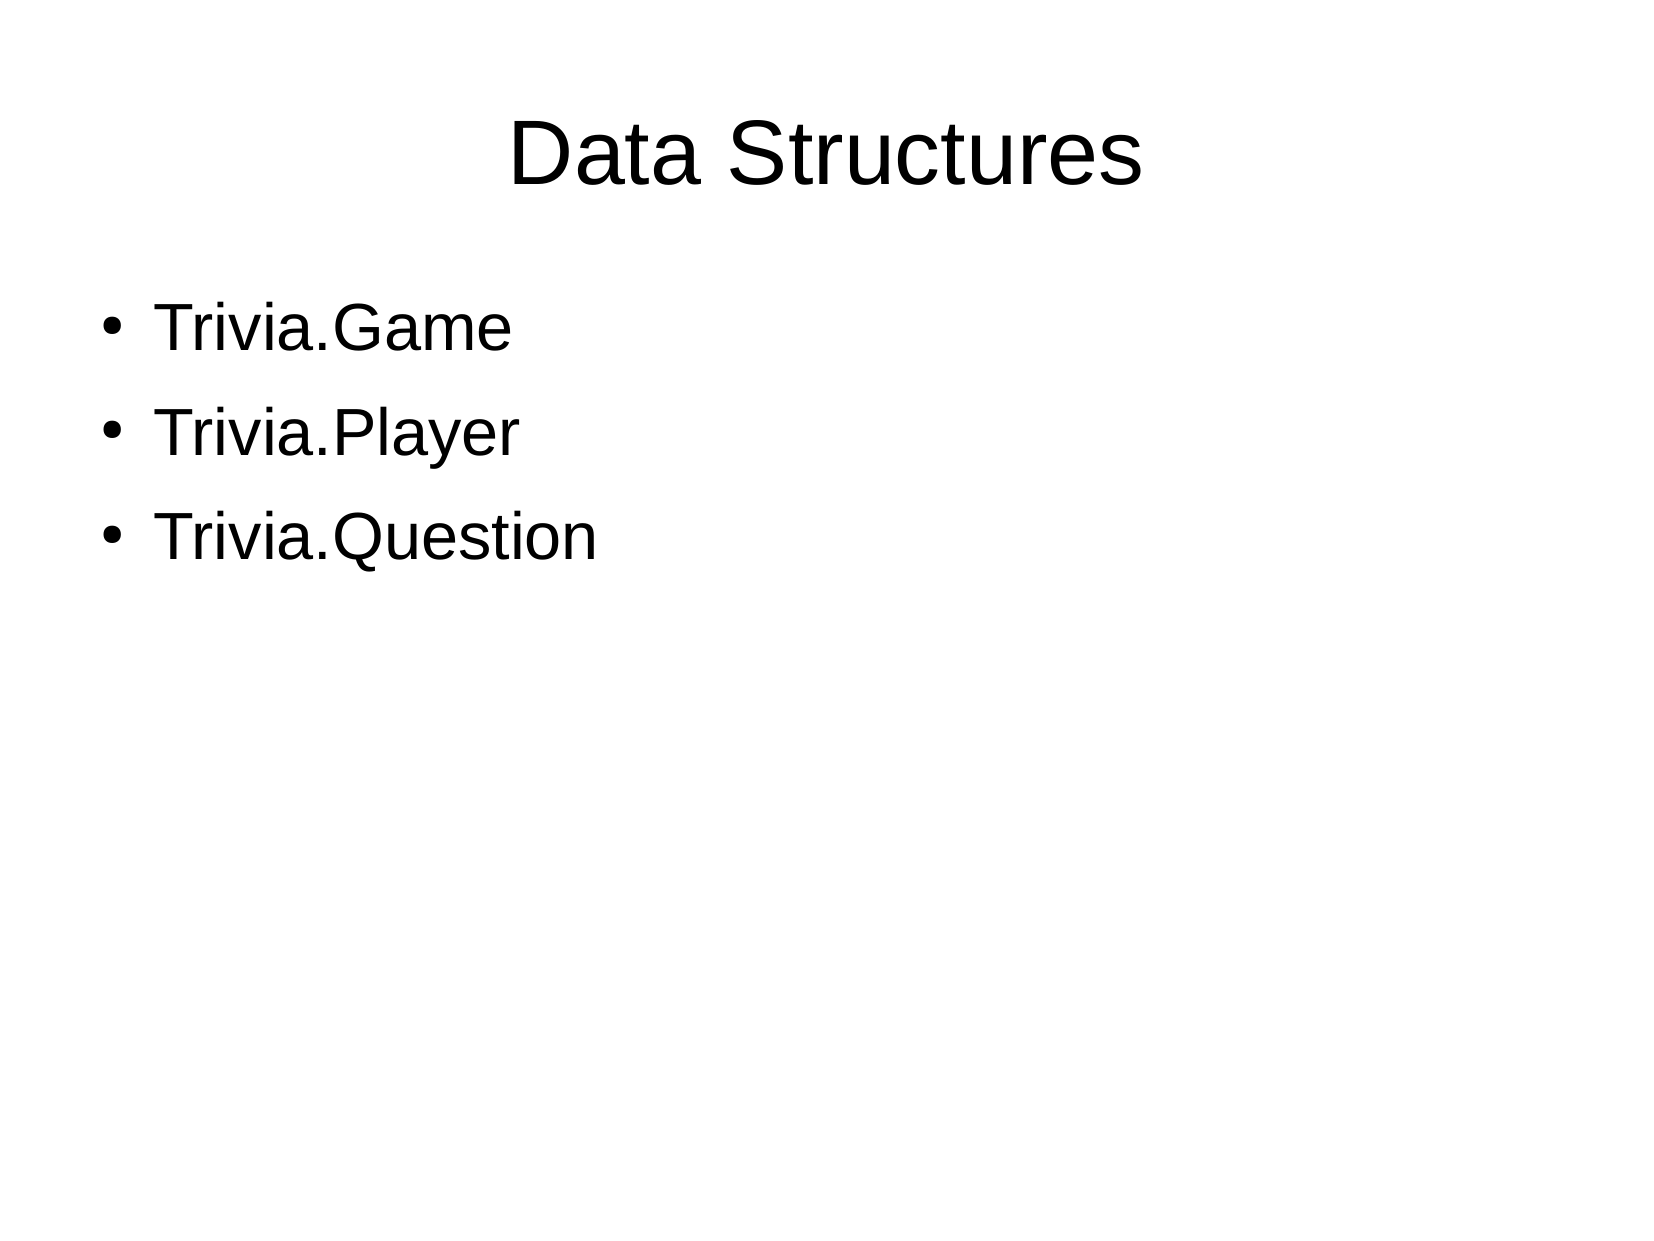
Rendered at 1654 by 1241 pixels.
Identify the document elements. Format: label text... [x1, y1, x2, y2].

title Data Structures [82, 49, 1571, 257]
list Trivia.Game Trivia.Player Trivia.Question [82, 290, 1571, 1010]
